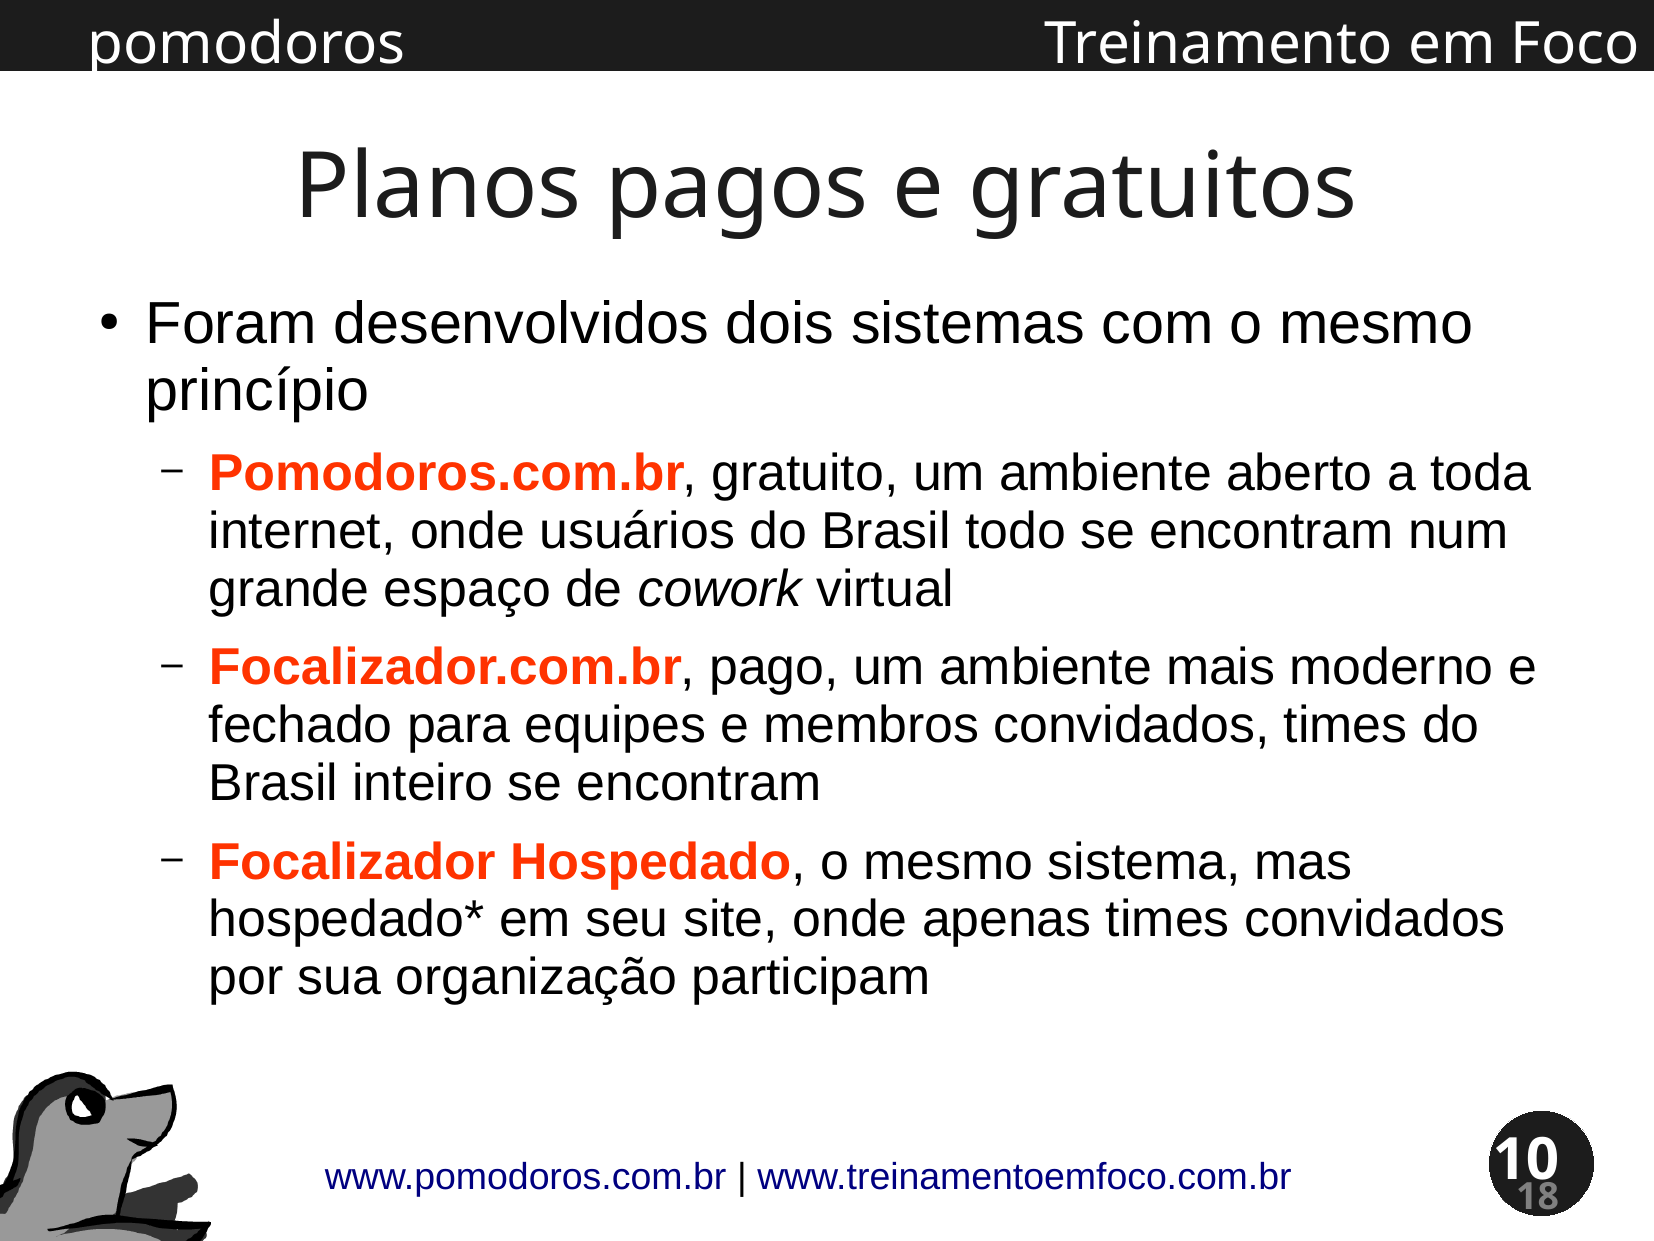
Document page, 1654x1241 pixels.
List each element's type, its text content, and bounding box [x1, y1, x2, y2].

title Planos pagos e gratuitos [82, 78, 1571, 287]
list Foram desenvolvidos dois sistemas com o mesmo princípio Pomodoros.com.br, gratuito, um ambiente aberto a toda internet, onde usuários do Brasil todo se encontram num grande espaço de cowork virtual Focalizador.com.br, pago, um ambiente mais moderno e fechado para equipes e membros convidados, times do Brasil inteiro se encontram Focalizador Hospedado, o mesmo sistema, mas hospedado* em seu site, onde apenas times convidados por sua organização participam [82, 290, 1571, 1010]
picture [0, 1003, 249, 1241]
